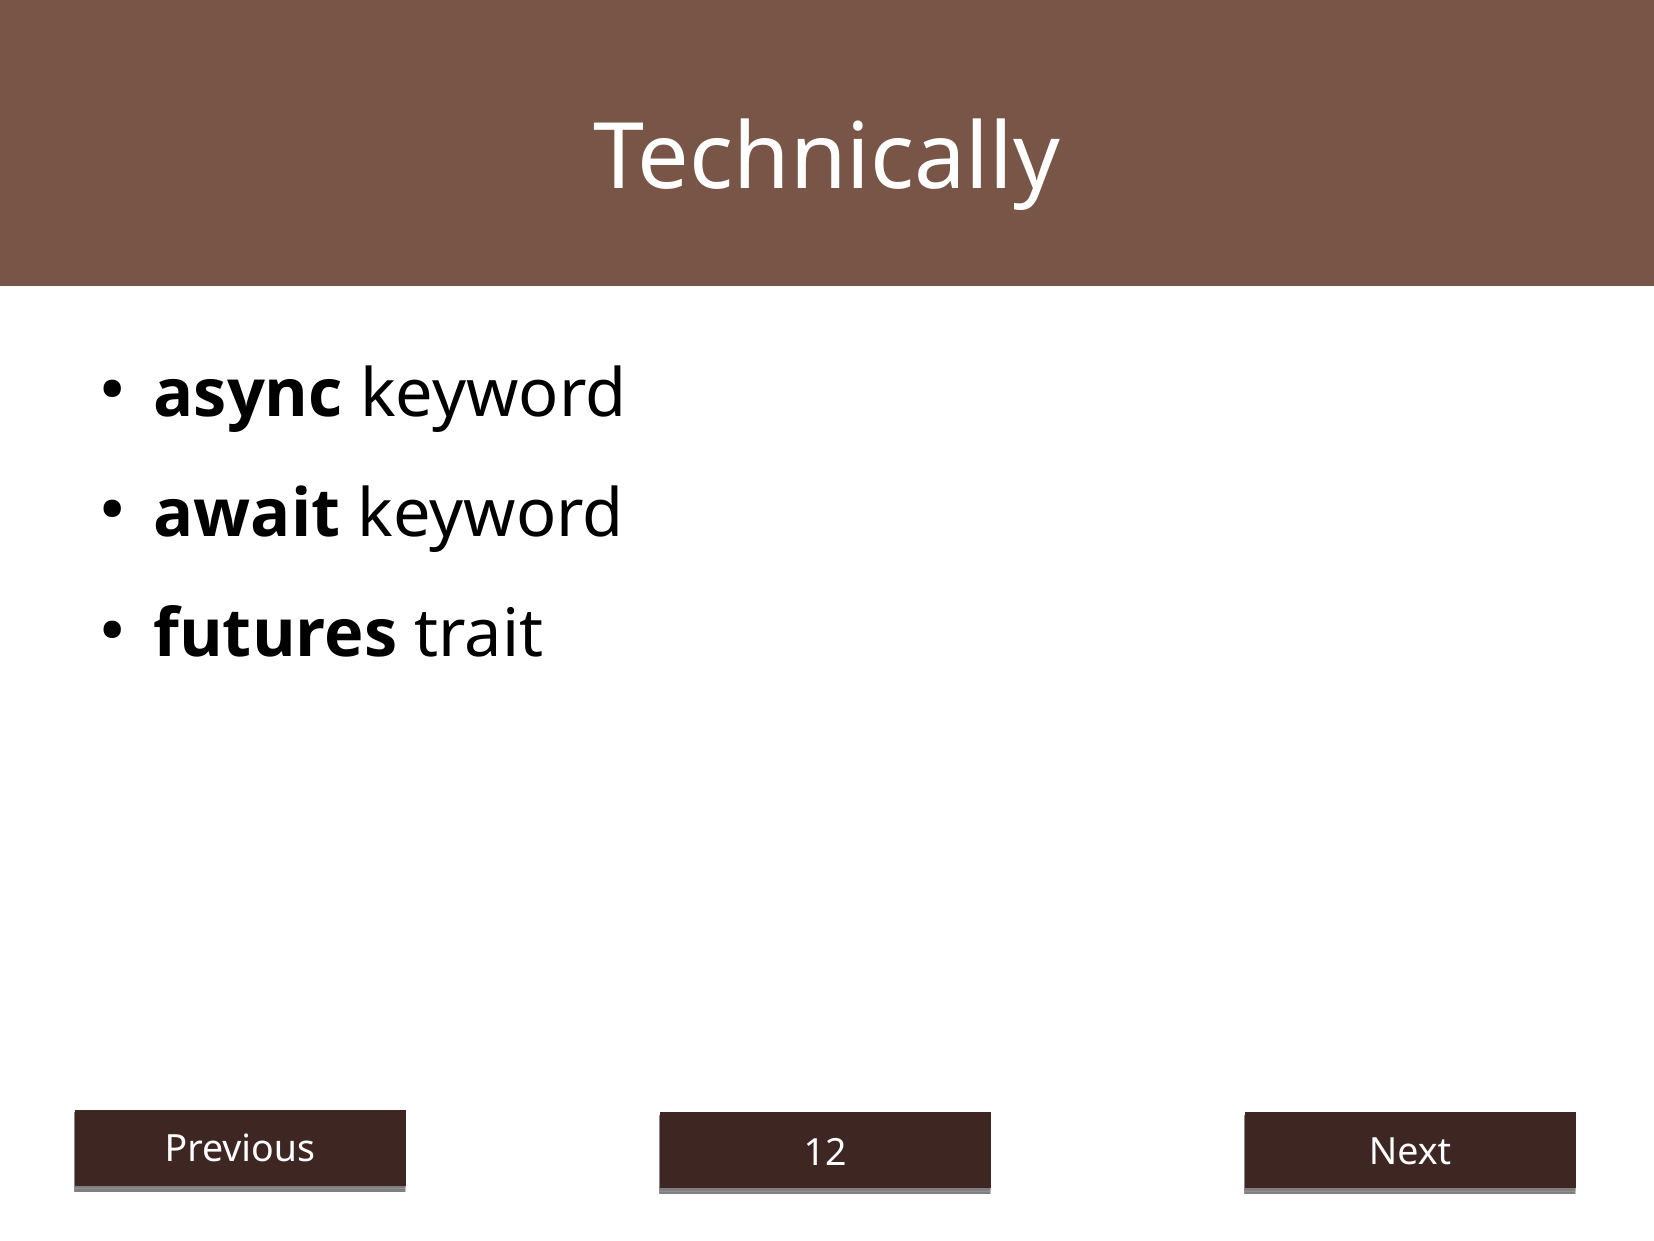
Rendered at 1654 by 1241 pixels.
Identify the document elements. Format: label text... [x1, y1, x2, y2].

text_box <number> [690, 1117, 961, 1188]
text_box Next [1245, 1112, 1576, 1188]
list async keyword await keyword futures trait [82, 345, 1571, 1010]
text_box Previous [75, 1110, 406, 1186]
text_box [660, 1112, 991, 1188]
title Technically [82, 49, 1571, 257]
